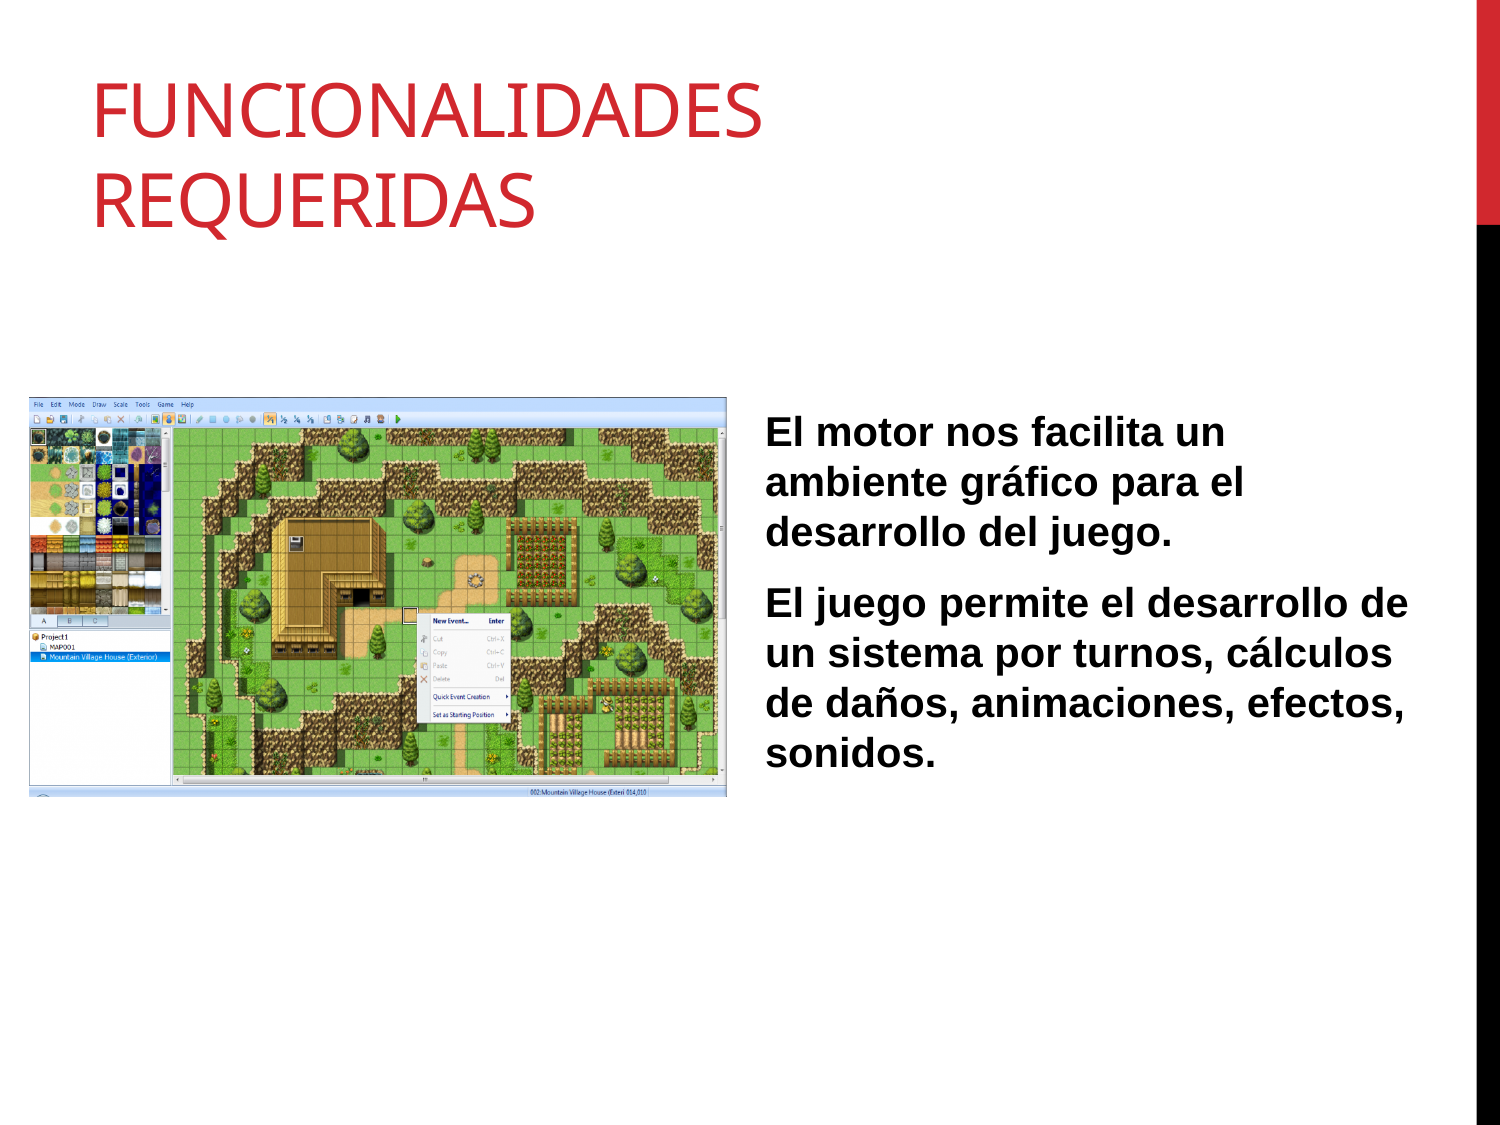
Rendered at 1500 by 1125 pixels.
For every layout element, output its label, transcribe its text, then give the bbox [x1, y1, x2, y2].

title Funcionalidades Requeridas [75, 25, 1025, 250]
picture [29, 397, 727, 797]
list El motor nos facilita un ambiente gráfico para el desarrollo del juego. El juego permite el desarrollo de un sistema por turnos, cálculos de daños, animaciones, efectos, sonidos. [750, 397, 1425, 1005]
